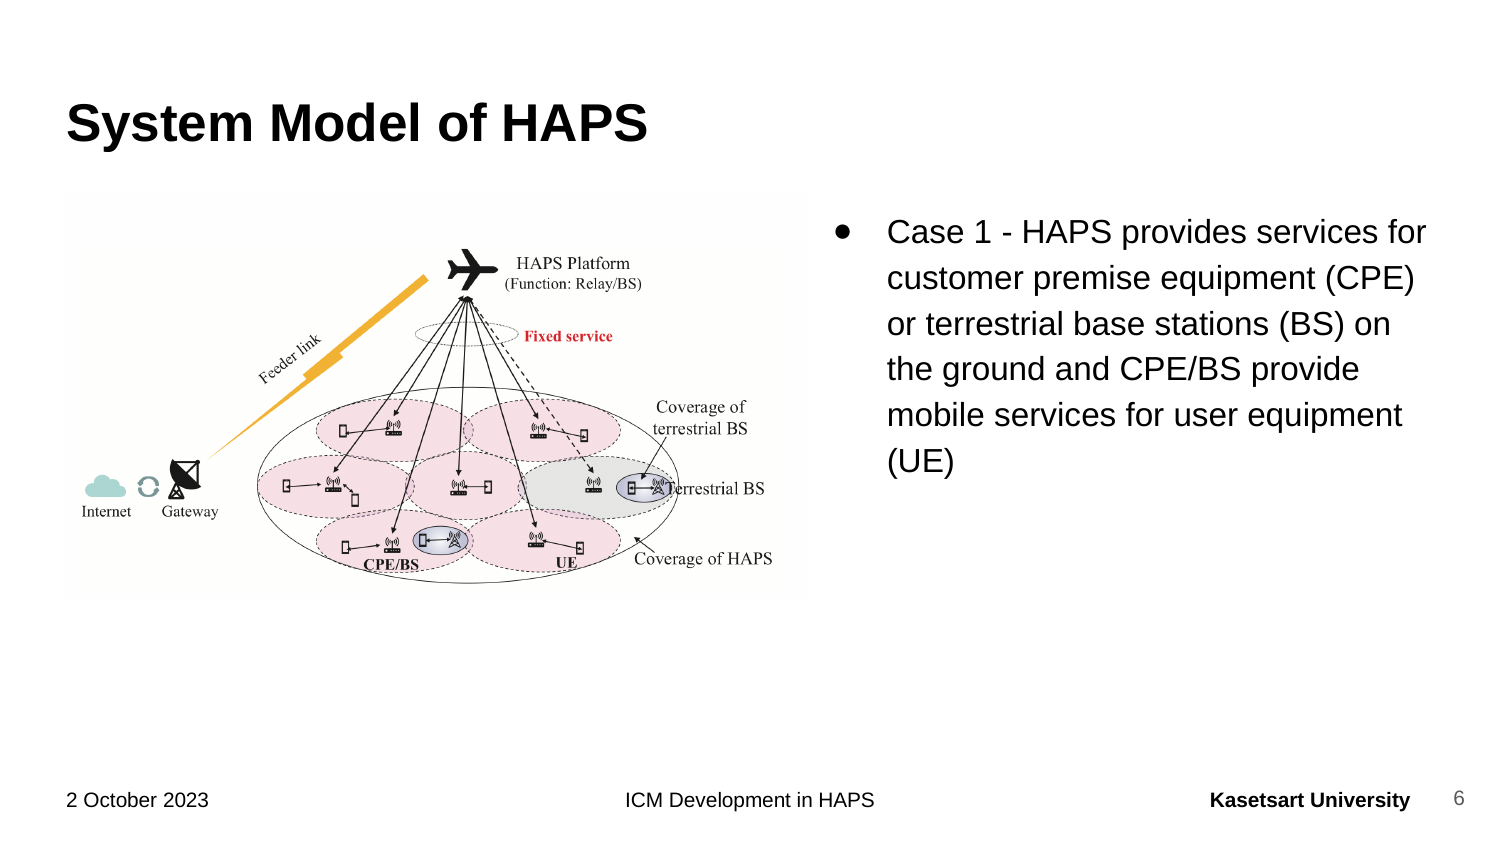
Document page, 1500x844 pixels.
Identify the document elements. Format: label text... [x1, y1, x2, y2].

picture [60, 188, 808, 605]
list Case 1 - HAPS provides services for customer premise equipment (CPE) or terrestrial base stations (BS) on the ground and CPE/BS provide mobile services for user equipment (UE) [796, 189, 1449, 671]
title System Model of HAPS [51, 72, 1449, 167]
slide_number <number> [1389, 764, 1480, 830]
